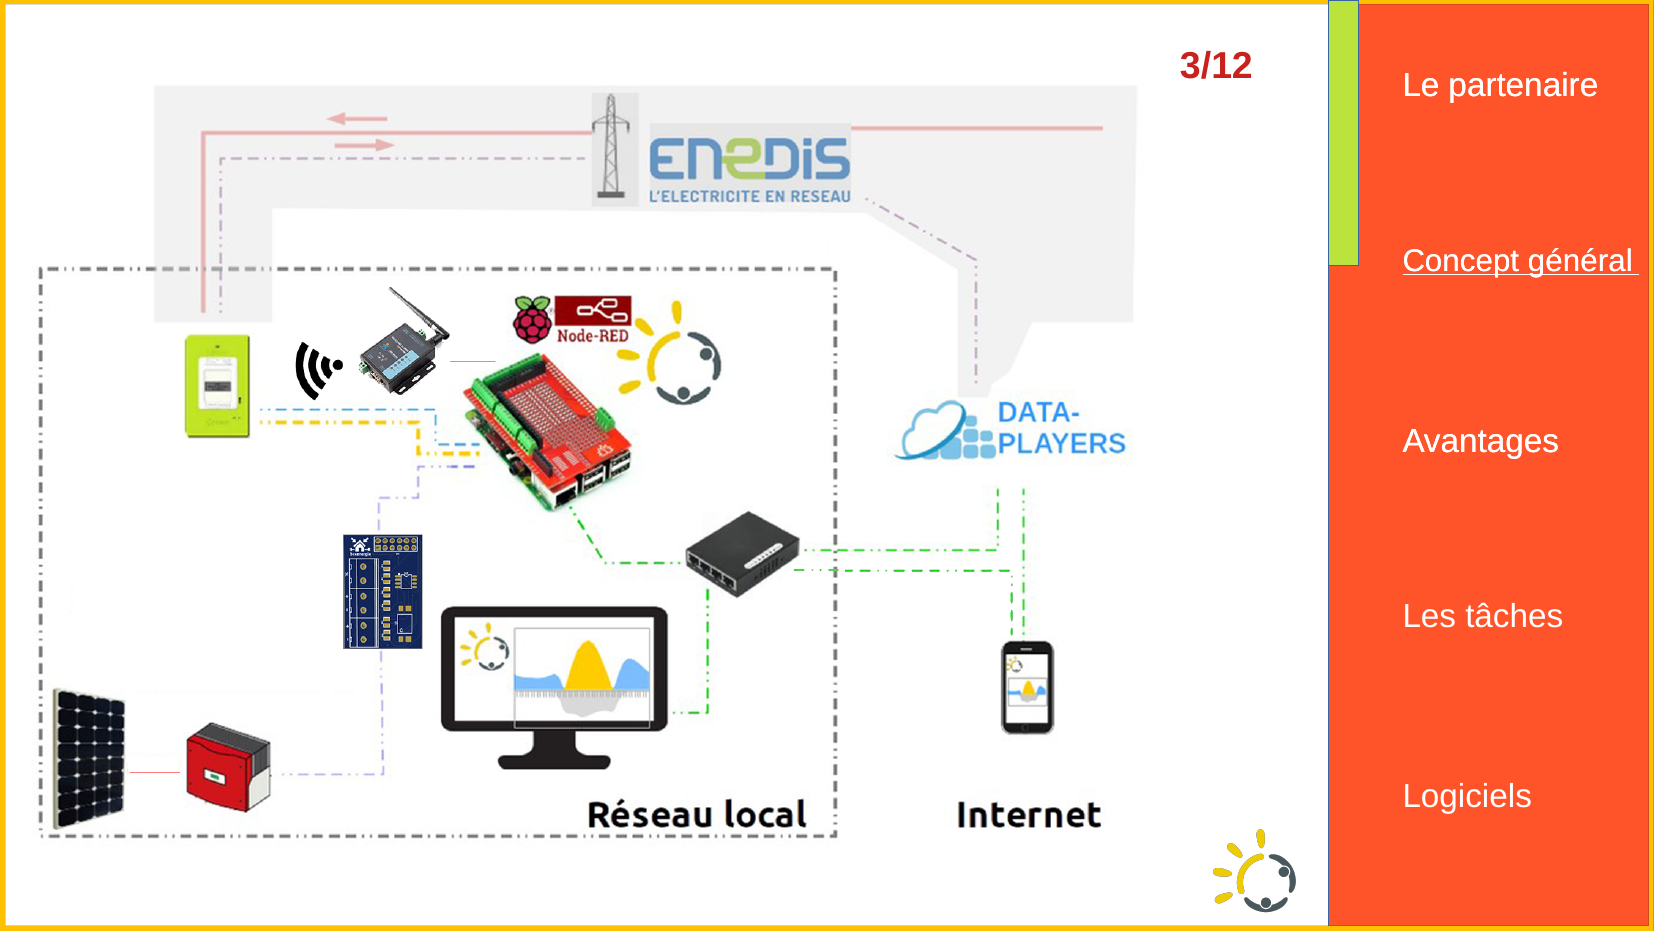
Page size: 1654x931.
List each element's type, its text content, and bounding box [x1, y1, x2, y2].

text_box Le partenaire [1387, 59, 1654, 116]
text_box Avantages [1387, 415, 1595, 473]
picture [0, 0, 1654, 931]
text_box [1387, 236, 1654, 294]
text_box [1328, 0, 1359, 266]
